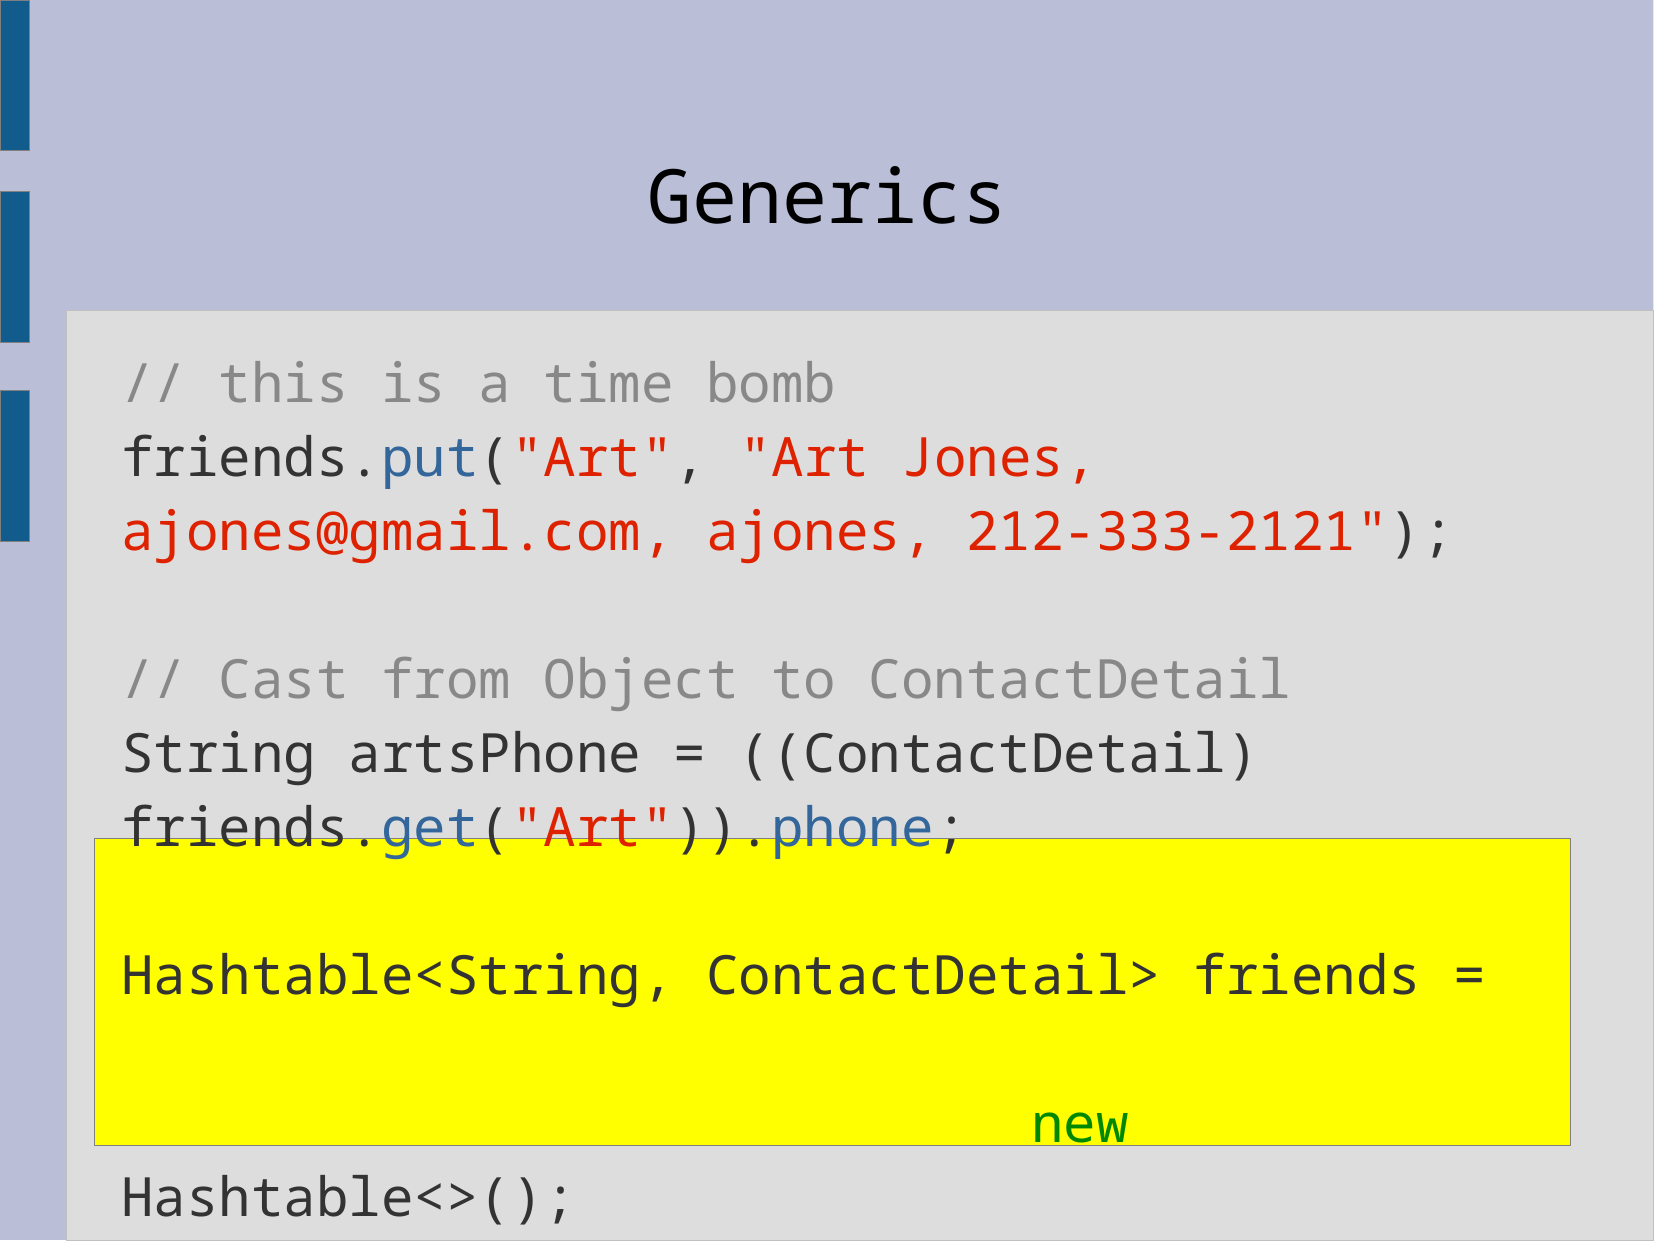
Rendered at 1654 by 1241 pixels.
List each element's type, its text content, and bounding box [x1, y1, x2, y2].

text_box [94, 838, 1571, 1146]
title Generics [121, 91, 1534, 299]
list // this is a time bomb friends.put("Art", "Art Jones, ajones@gmail.com, ajones, 212-333-2121"); // Cast from Object to ContactDetail String artsPhone = ((ContactDetail) friends.get("Art")).phone; Hashtable<String, ContactDetail> friends = new Hashtable<>(); [121, 344, 1534, 1127]
